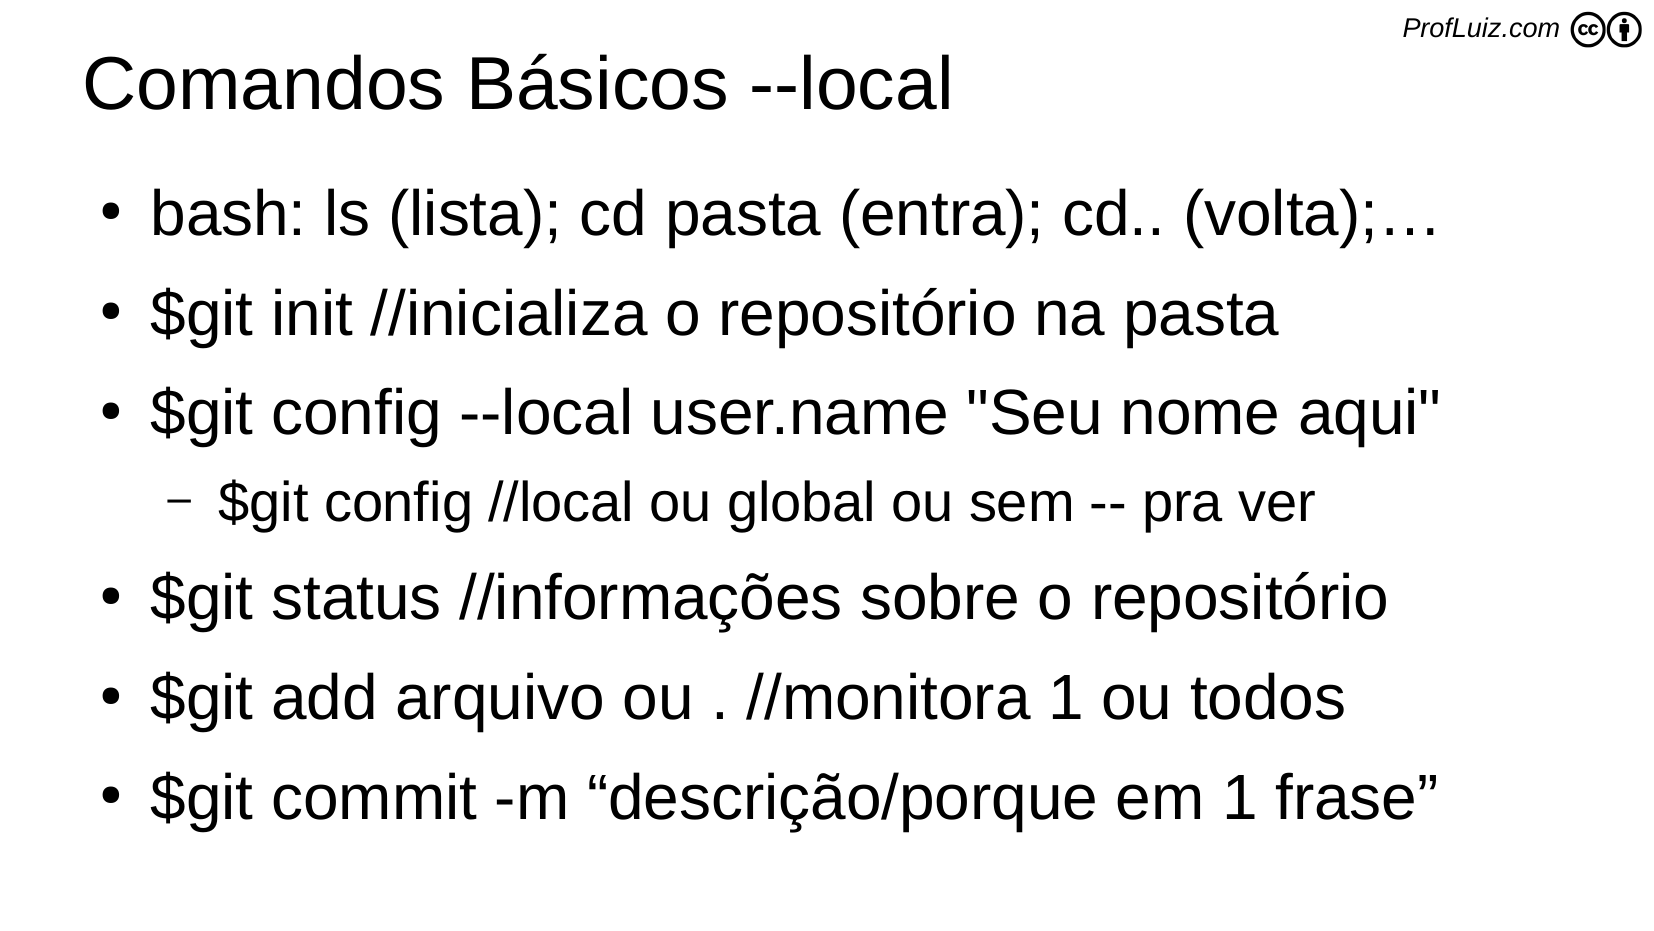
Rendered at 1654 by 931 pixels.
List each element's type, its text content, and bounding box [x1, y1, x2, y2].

picture [1570, 11, 1642, 48]
list bash: ls (lista); cd pasta (entra); cd.. (volta);… $git init //inicializa o repositório na pasta $git config --local user.name "Seu nome aqui" $git config //local ou global ou sem -- pra ver $git status //informações sobre o repositório $git add arquivo ou . //monitora 1 ou todos $git commit -m “descrição/porque em 1 frase” [82, 177, 1571, 839]
title Comandos Básicos --local [82, 37, 1571, 130]
